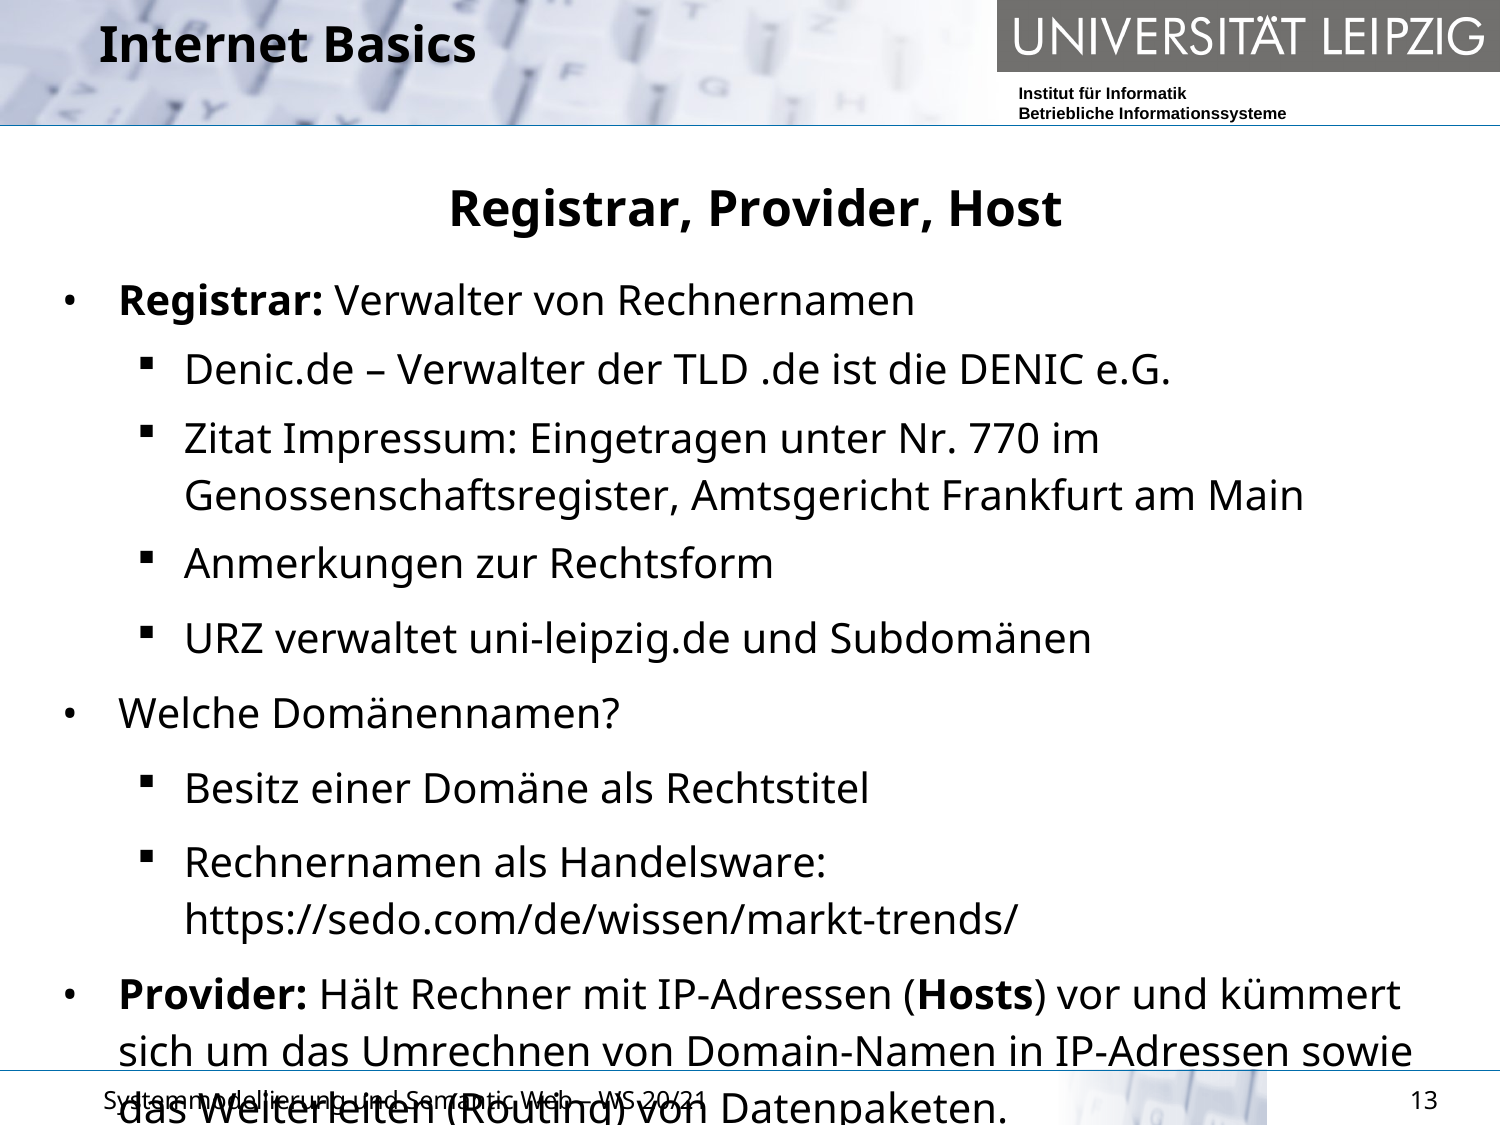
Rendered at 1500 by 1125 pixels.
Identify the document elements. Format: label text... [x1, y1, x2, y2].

text_box Internet Basics [84, 5, 493, 81]
picture [0, 0, 1500, 125]
list Registrar, Provider, Host Registrar: Verwalter von Rechnernamen Denic.de – Verwalter der TLD .de ist die DENIC e.G. Zitat Impressum: Eingetragen unter Nr. 770 im Genossenschaftsregister, Amtsgericht Frankfurt am Main Anmerkungen zur Rechtsform URZ verwaltet uni-leipzig.de und Subdomänen Welche Domänennamen? Besitz einer Domäne als Rechtstitel Rechnernamen als Handelsware: https://sedo.com/de/wissen/markt-trends/ Provider: Hält Rechner mit IP-Adressen (Hosts) vor und kümmert sich um das Umrechnen von Domain-Namen in IP-Adressen sowie das Weiterleiten (Routing) von Datenpaketen. [47, 165, 1465, 1055]
picture [1057, 1071, 1267, 1125]
